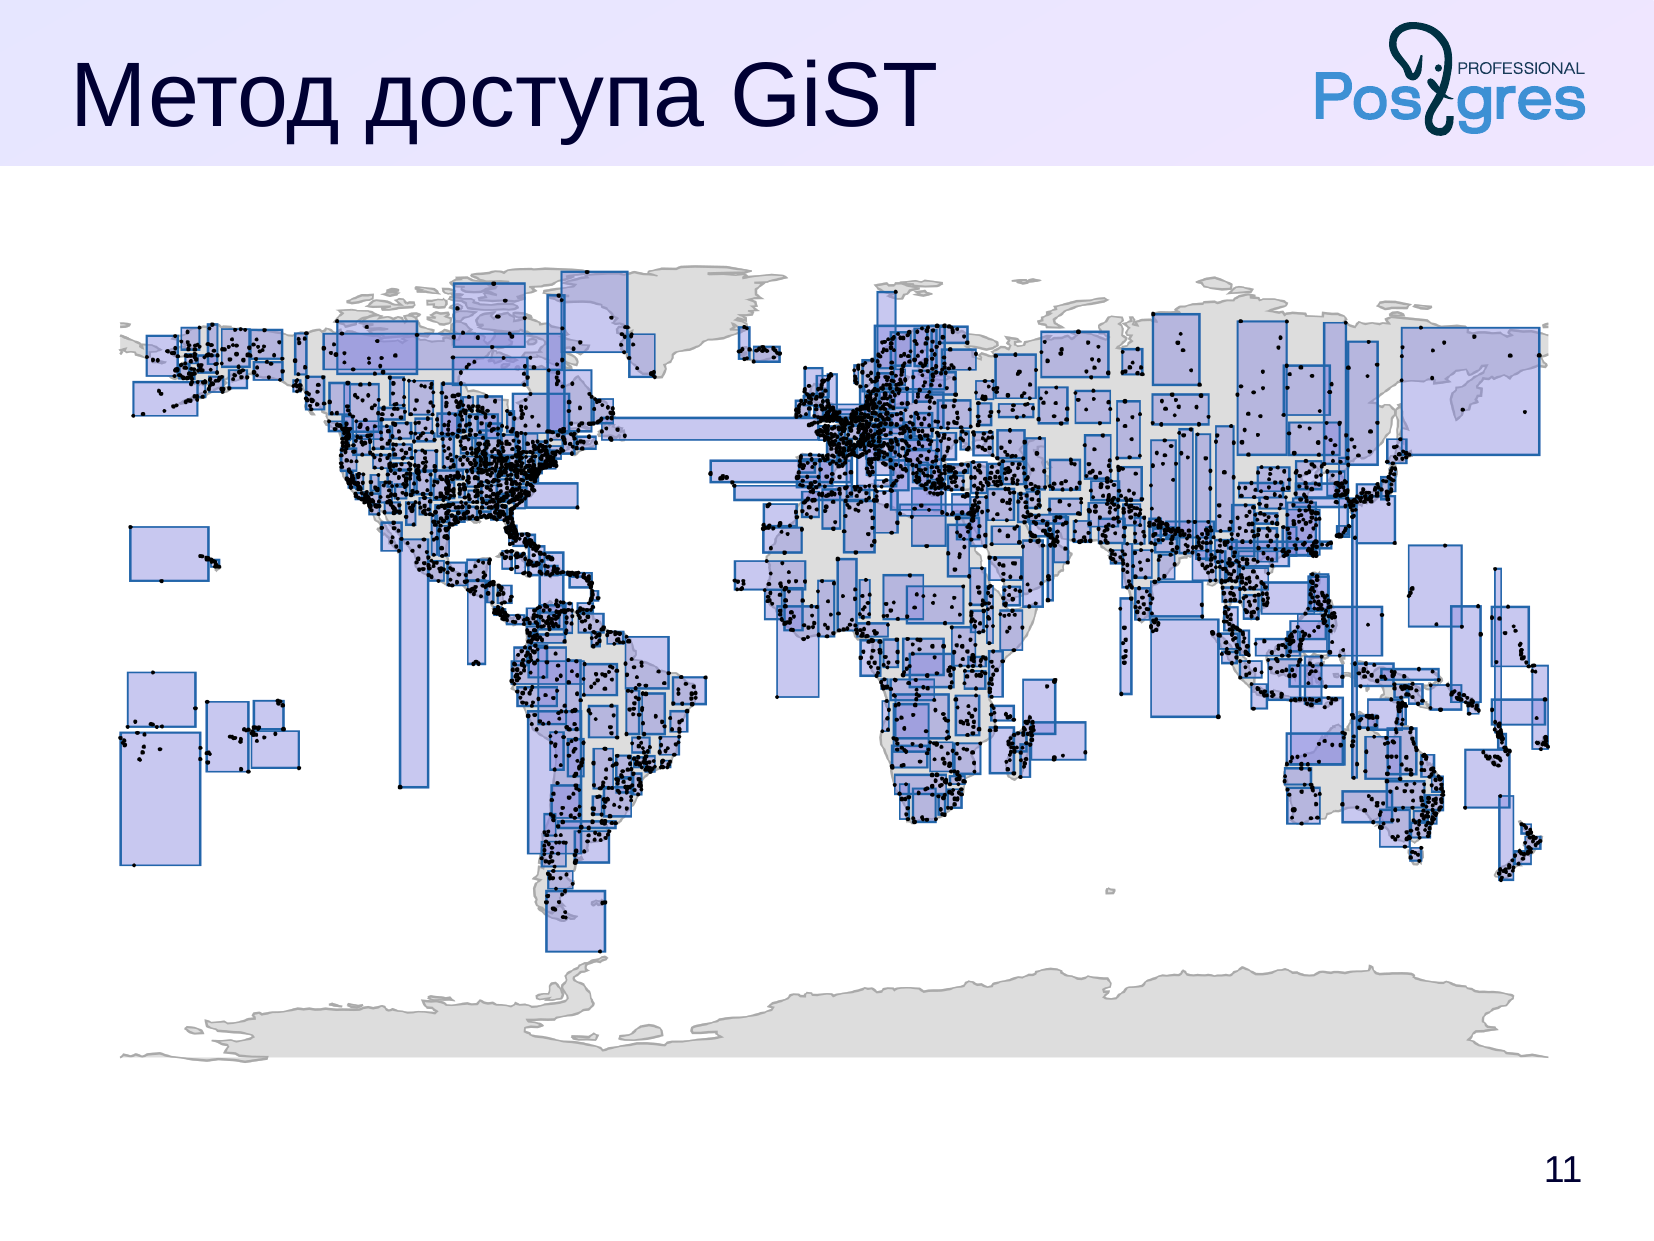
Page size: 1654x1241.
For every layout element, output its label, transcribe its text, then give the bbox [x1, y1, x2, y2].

picture [70, 200, 1607, 1123]
title Метод доступа GiST [70, 43, 1261, 151]
